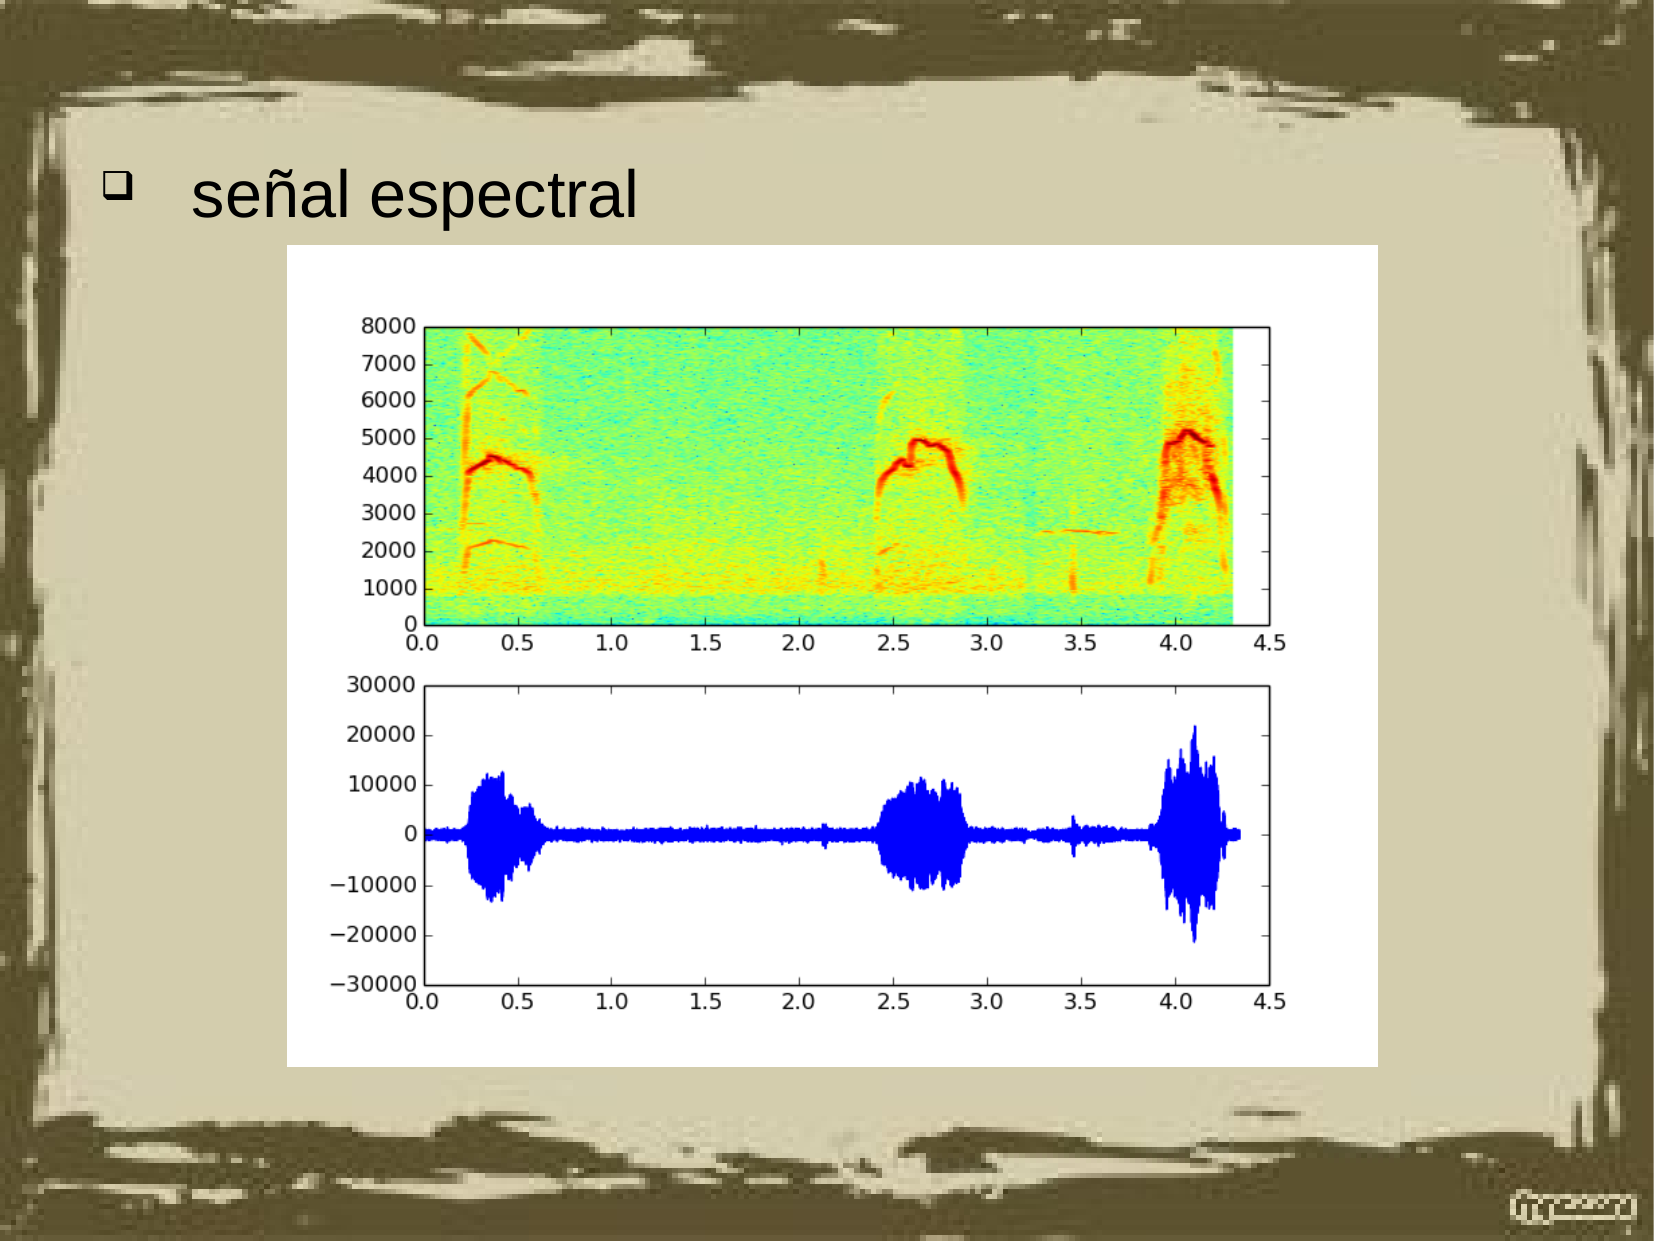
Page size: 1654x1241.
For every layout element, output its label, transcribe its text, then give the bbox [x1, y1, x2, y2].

text_box señal espectral [100, 151, 1589, 871]
picture [0, 0, 1654, 1241]
